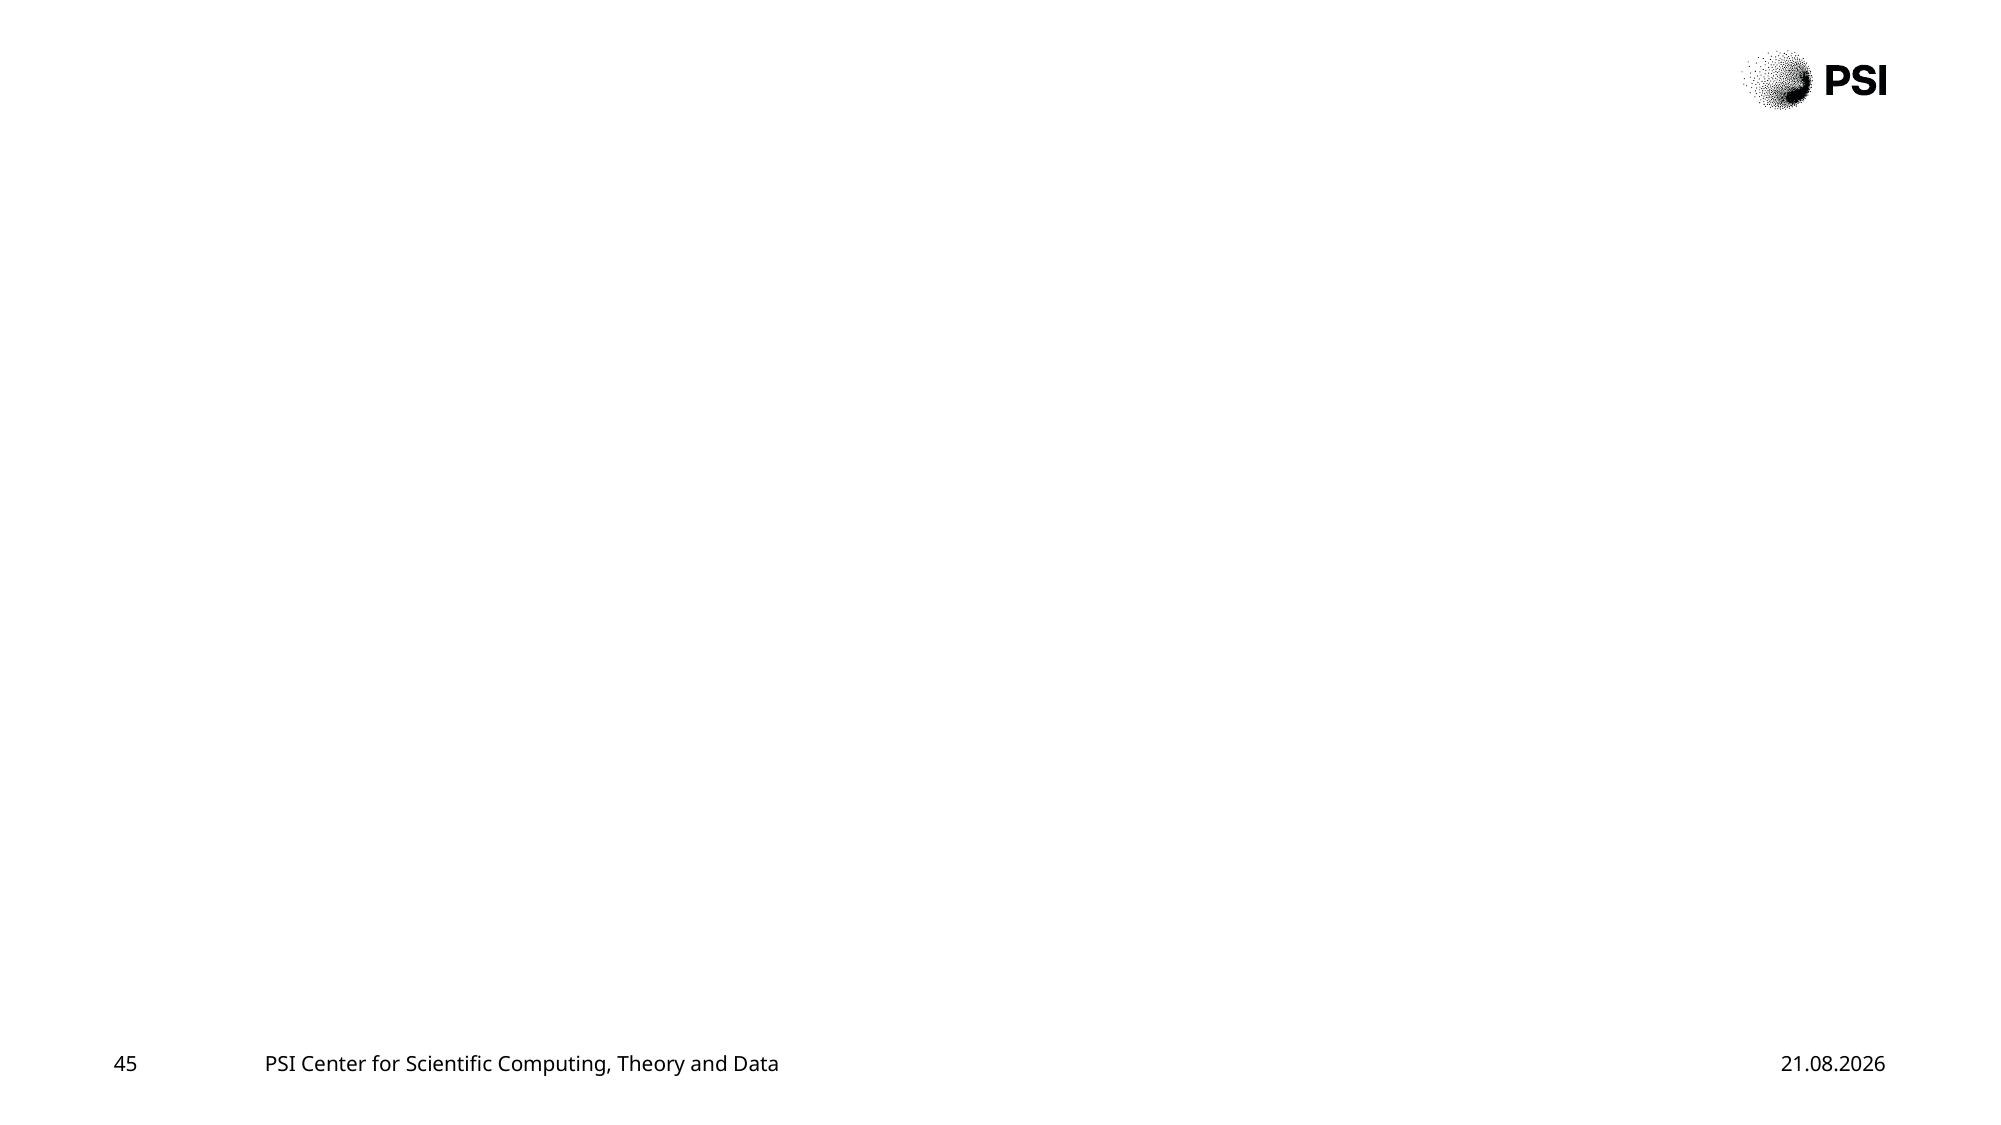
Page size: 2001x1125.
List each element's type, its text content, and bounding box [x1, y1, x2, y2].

slide_number 28.08.2025 [1620, 1050, 1886, 1075]
footer PSI Center for Scientific Computing, Theory and Data [264, 1050, 1585, 1075]
slide_number <number> [114, 1050, 230, 1075]
